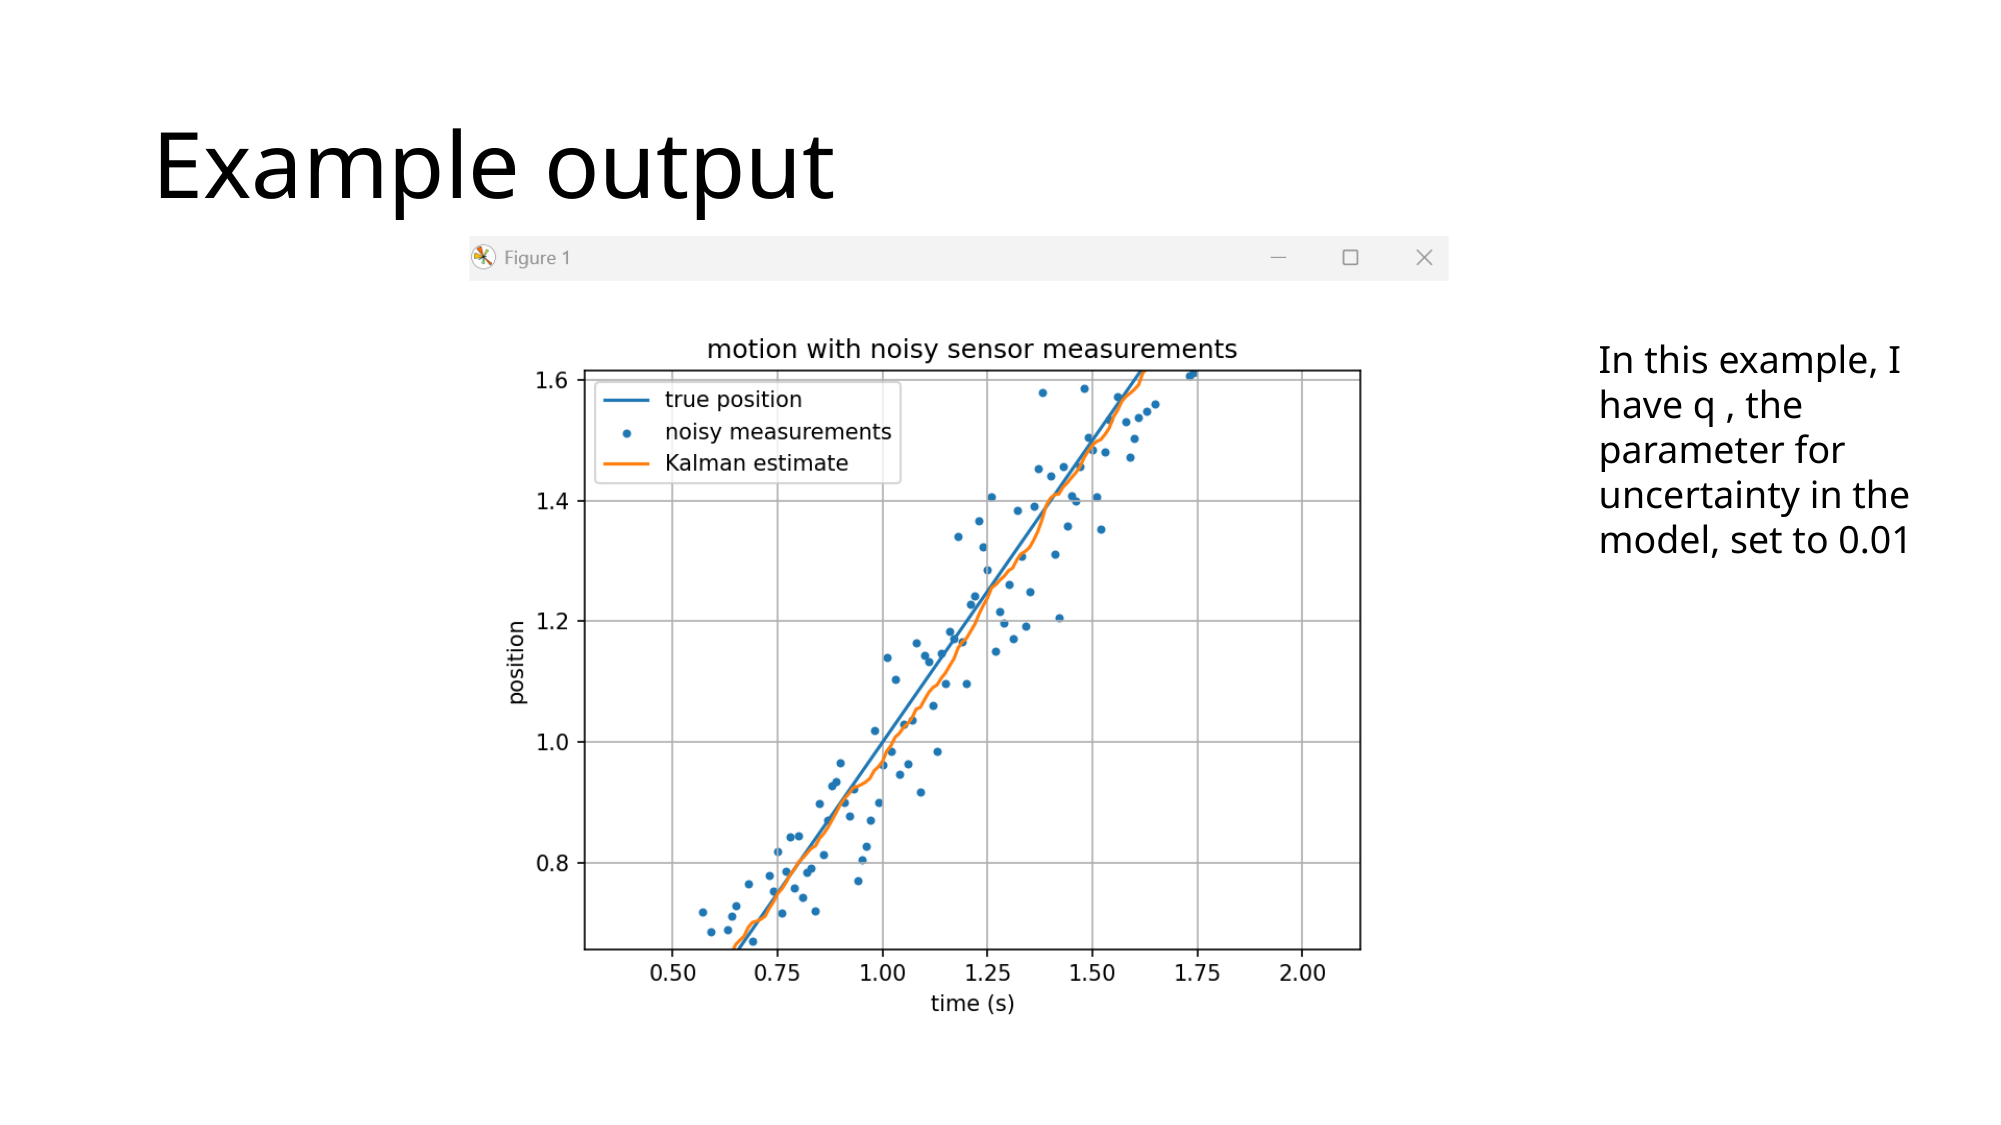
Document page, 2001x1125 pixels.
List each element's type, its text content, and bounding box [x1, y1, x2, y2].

text_box In this example, I have q , the parameter for uncertainty in the model, set to 0.01 [1583, 328, 1958, 571]
title Example output [137, 59, 1863, 278]
picture [469, 236, 1449, 1026]
